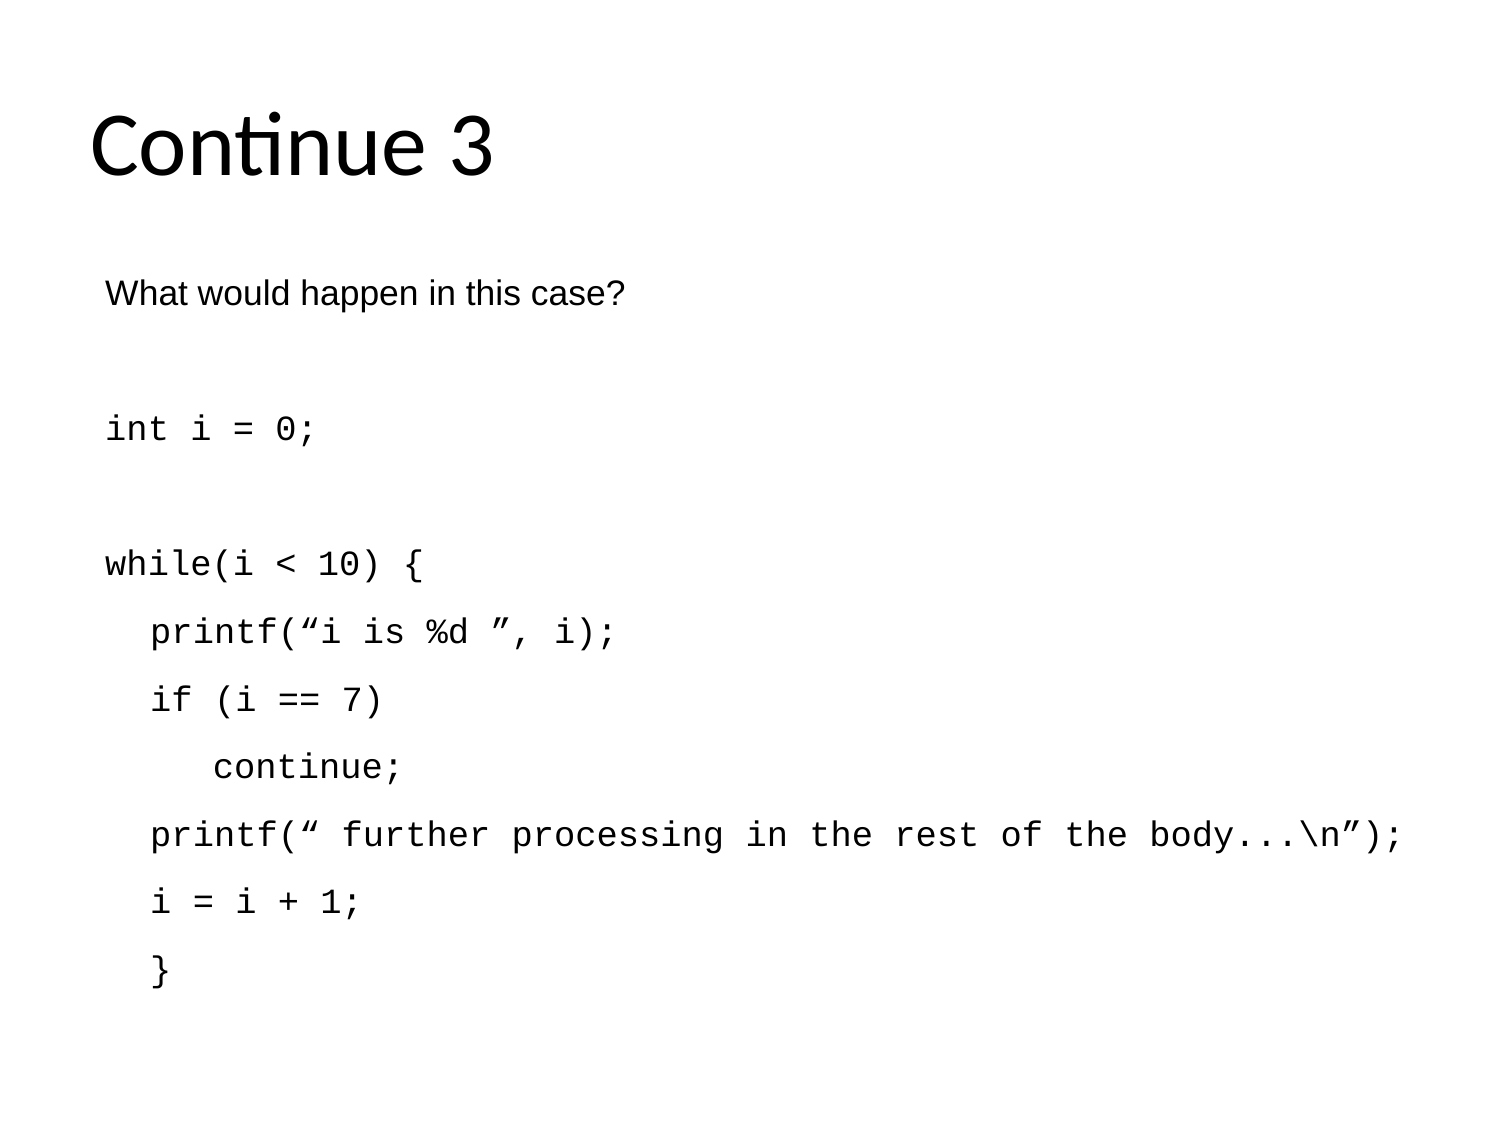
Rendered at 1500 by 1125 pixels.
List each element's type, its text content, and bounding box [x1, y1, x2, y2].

title Continue 3 [75, 45, 1425, 233]
list What would happen in this case? int i = 0; while(i < 10) { printf(“i is %d ”, i); if (i == 7) continue; printf(“ further processing in the rest of the body...\n”); i = i + 1; } [75, 262, 1425, 1005]
